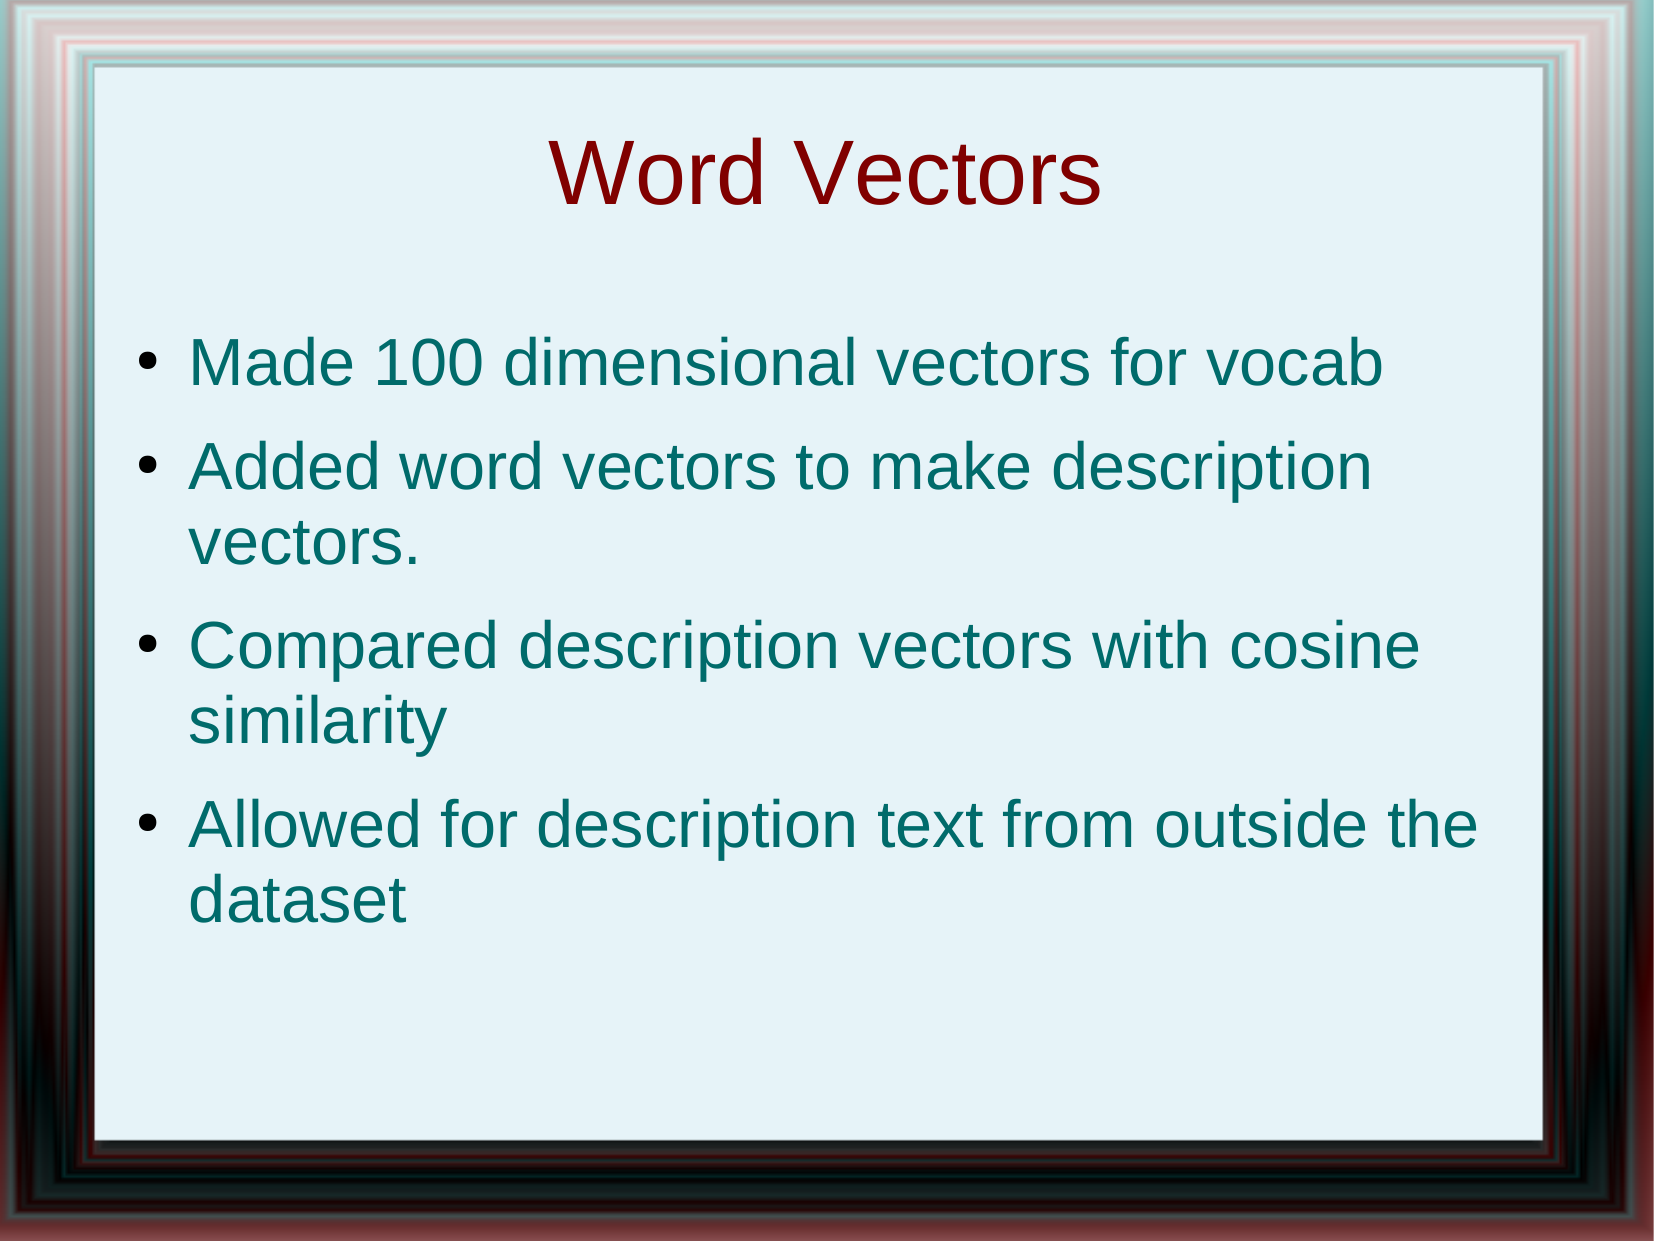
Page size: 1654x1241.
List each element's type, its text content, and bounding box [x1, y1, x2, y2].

list Made 100 dimensional vectors for vocab Added word vectors to make description vectors. Compared description vectors with cosine similarity Allowed for description text from outside the dataset [118, 324, 1506, 945]
title Word Vectors [118, 88, 1536, 257]
picture [0, 0, 1654, 1241]
